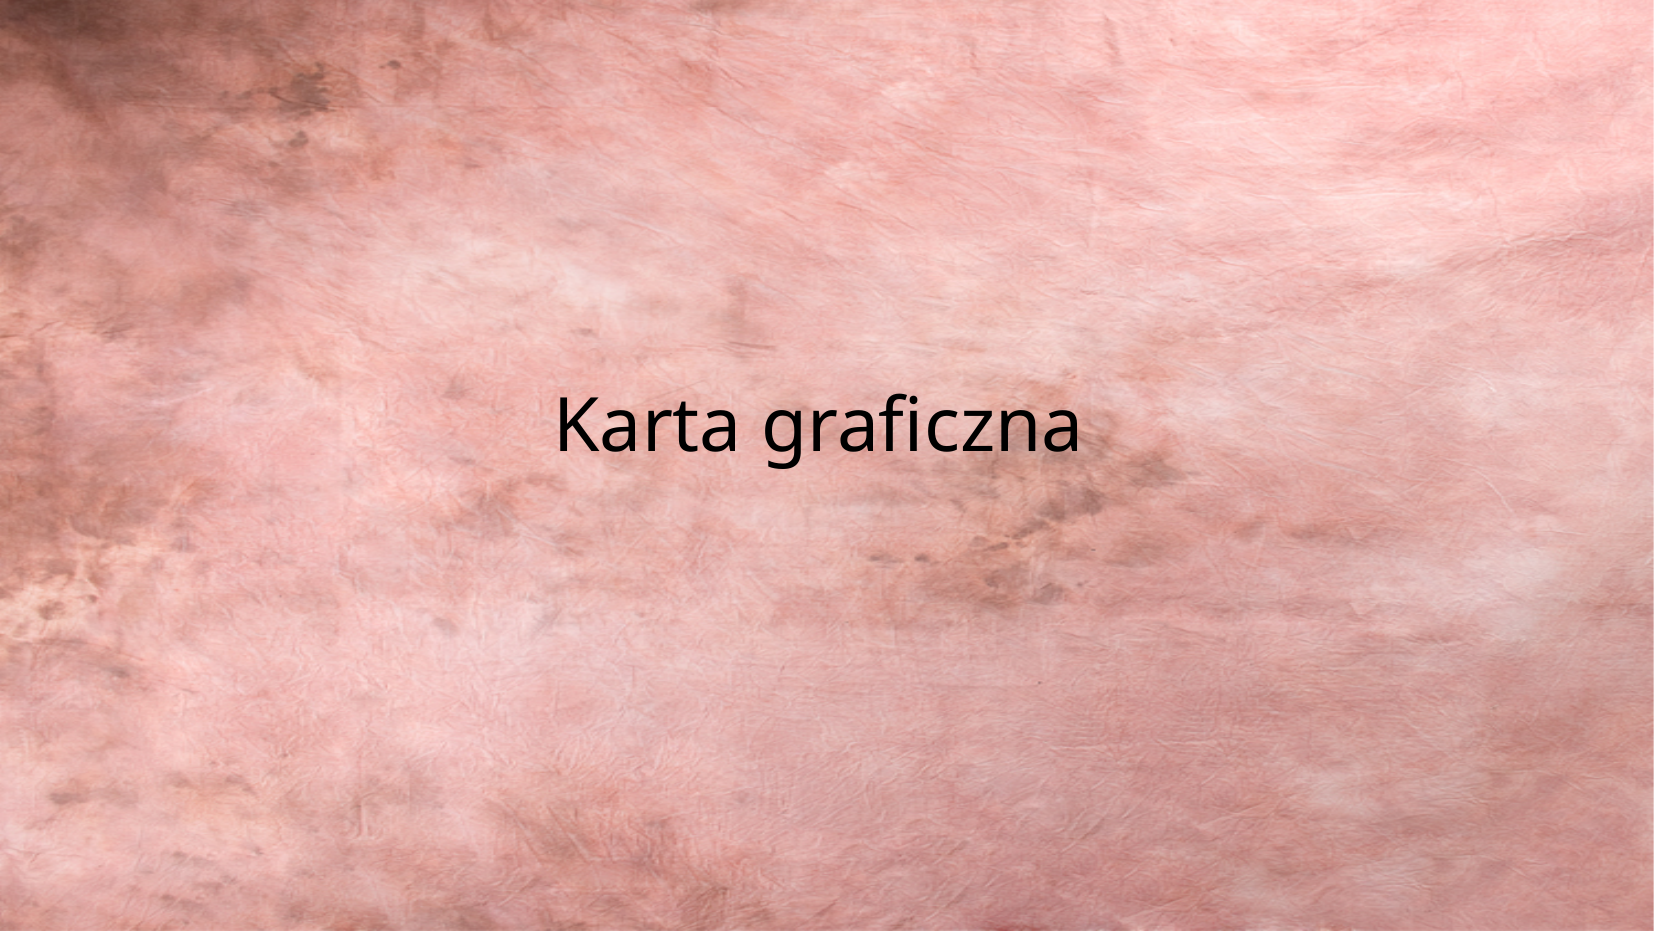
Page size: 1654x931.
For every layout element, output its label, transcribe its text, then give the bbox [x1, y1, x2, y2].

title Karta graficzna [74, 344, 1563, 501]
picture [0, 0, 1654, 931]
